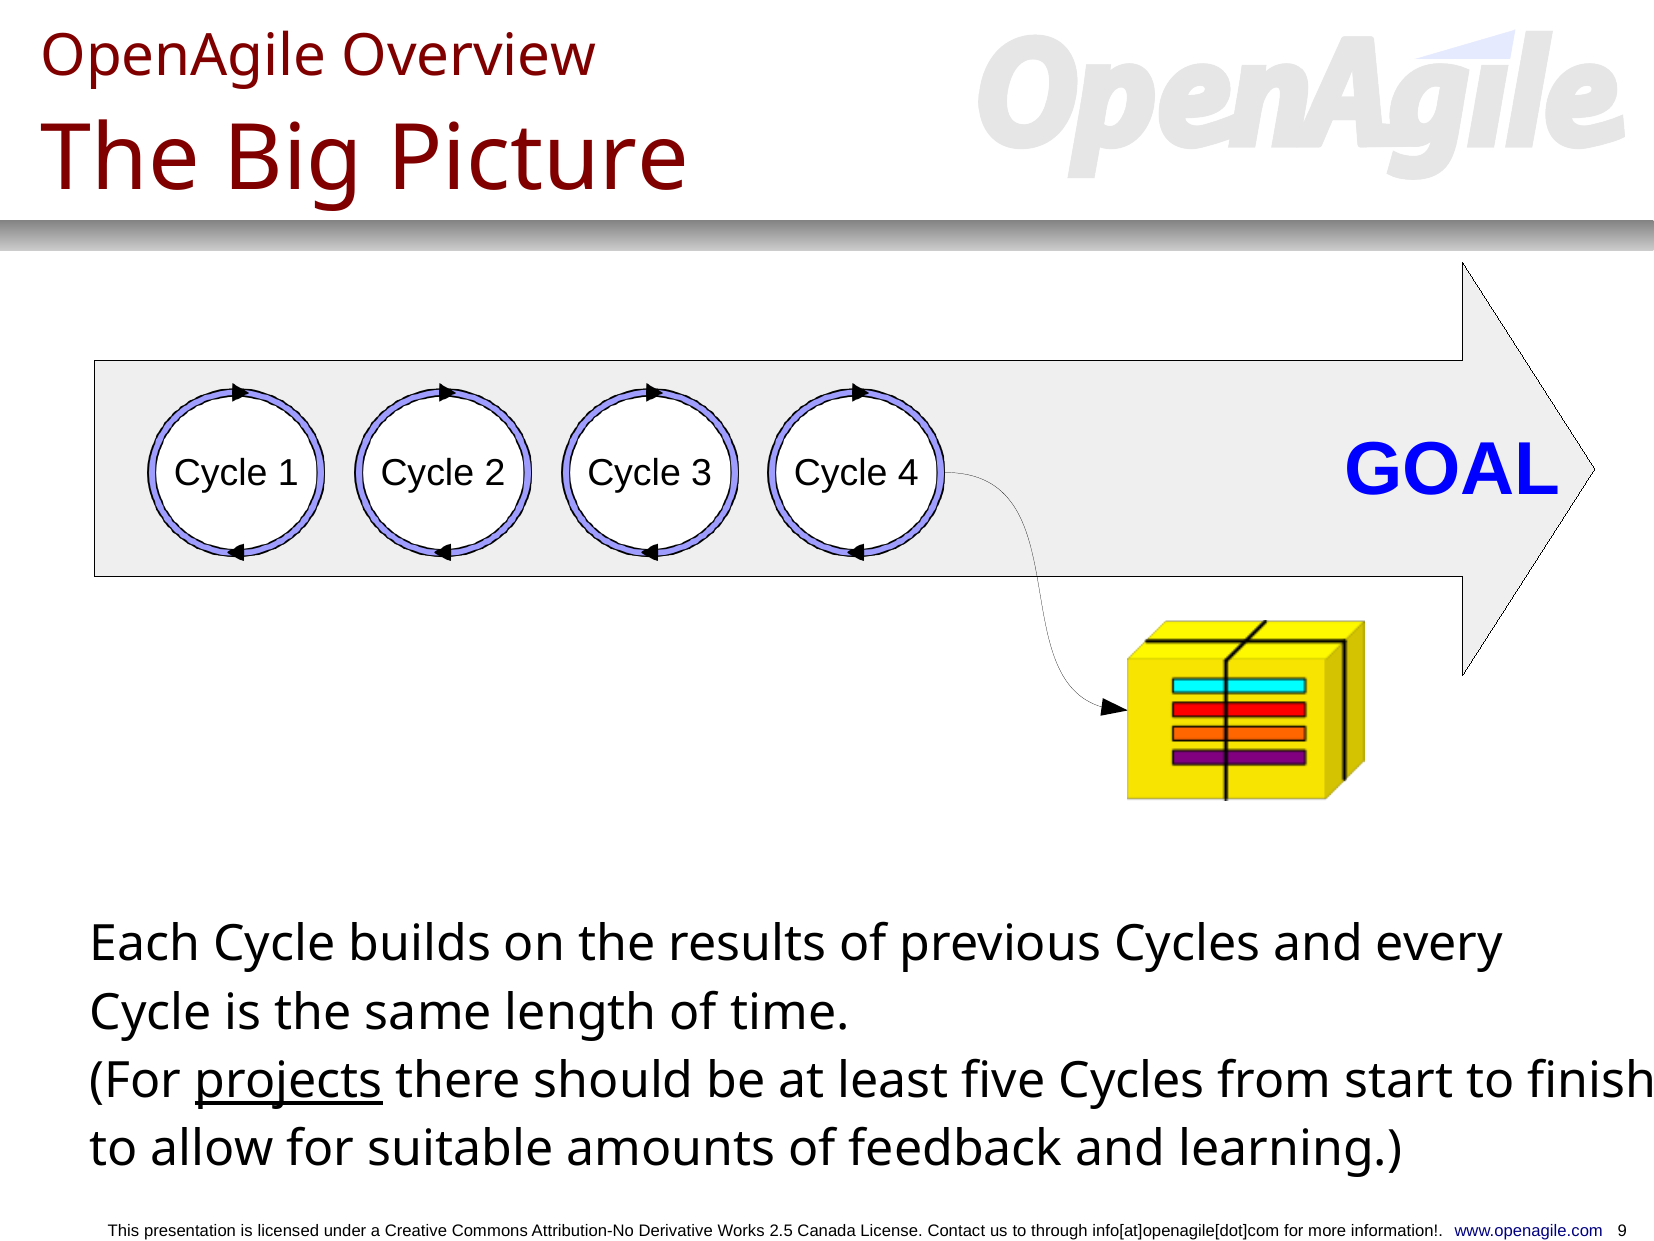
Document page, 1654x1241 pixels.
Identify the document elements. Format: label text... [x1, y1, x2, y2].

text_box Each Cycle builds on the results of previous Cycles and every Cycle is the same length of time. (For projects there should be at least five Cycles from start to finish to allow for suitable amounts of feedback and learning.) [75, 900, 1531, 1153]
picture [354, 383, 532, 562]
picture [147, 383, 325, 562]
text_box [94, 262, 1559, 676]
picture [561, 383, 739, 562]
text_box GOAL [1329, 412, 1576, 526]
title OpenAgile Overview The Big Picture [40, 8, 1654, 222]
picture [1127, 620, 1365, 801]
text_box [1576, 439, 1595, 499]
picture [767, 383, 945, 562]
